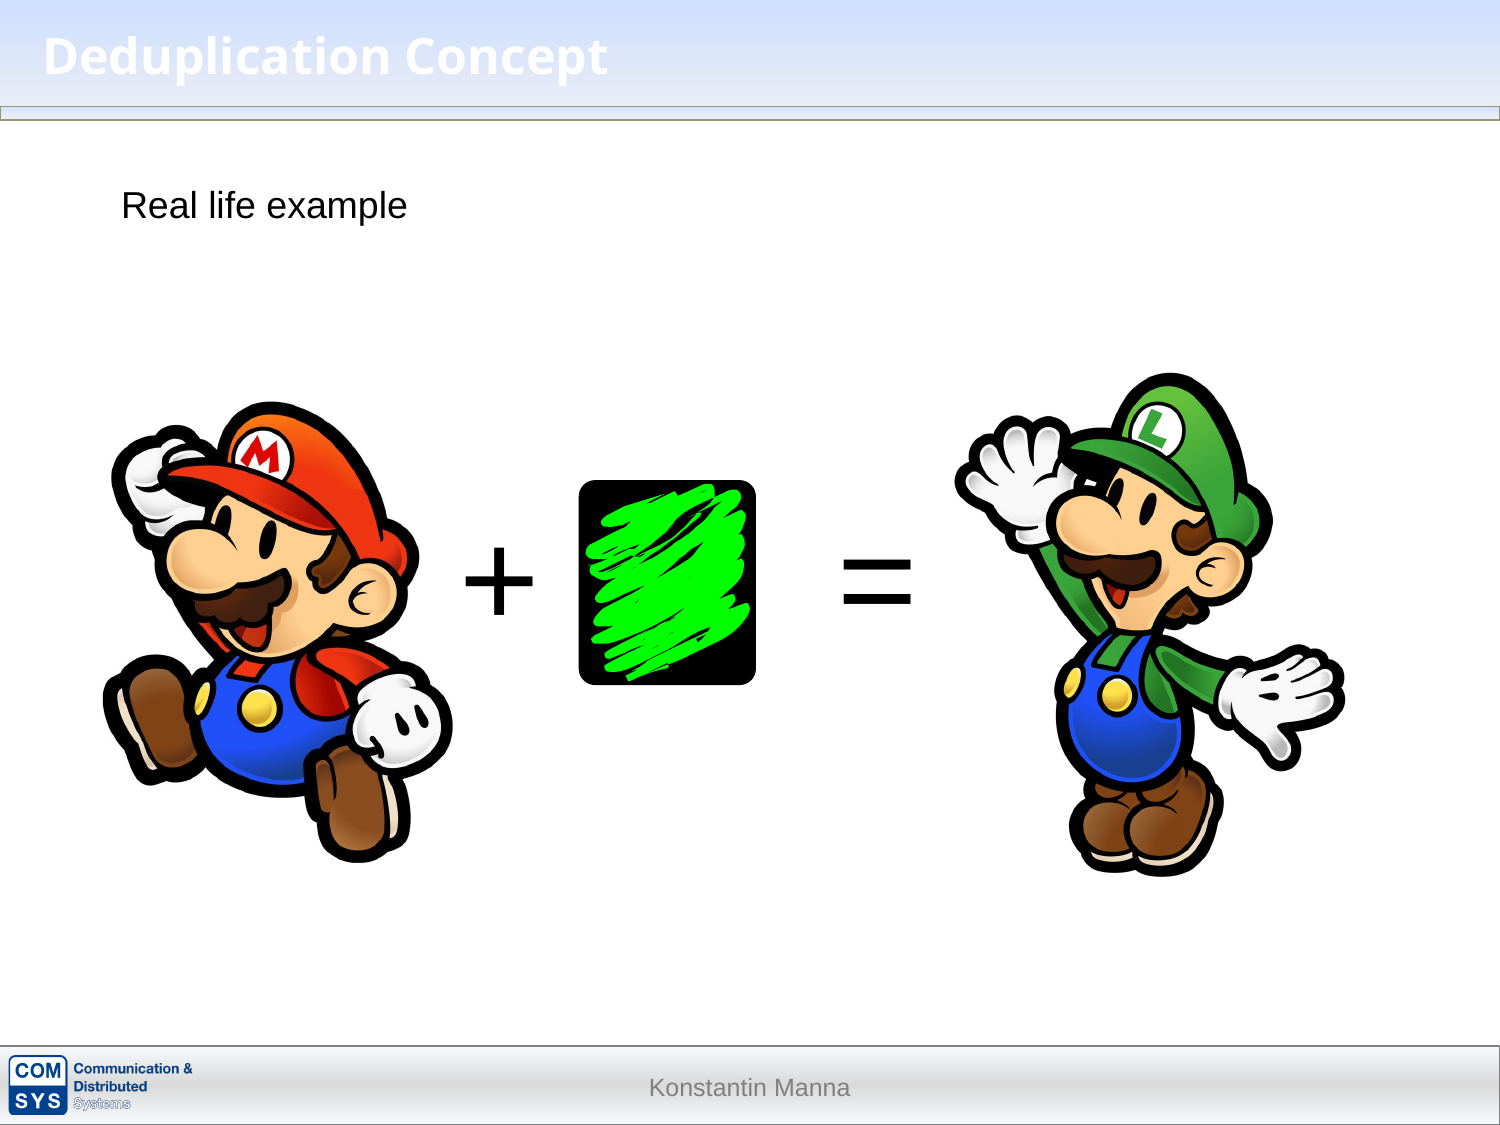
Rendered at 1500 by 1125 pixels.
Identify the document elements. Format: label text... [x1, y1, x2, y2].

picture [944, 360, 1359, 886]
text_box Real life example [106, 177, 423, 234]
title Deduplication Concept [27, 16, 1464, 92]
text_box = [823, 496, 934, 665]
picture [11, 366, 544, 898]
picture [578, 480, 756, 686]
text_box + [445, 496, 556, 665]
